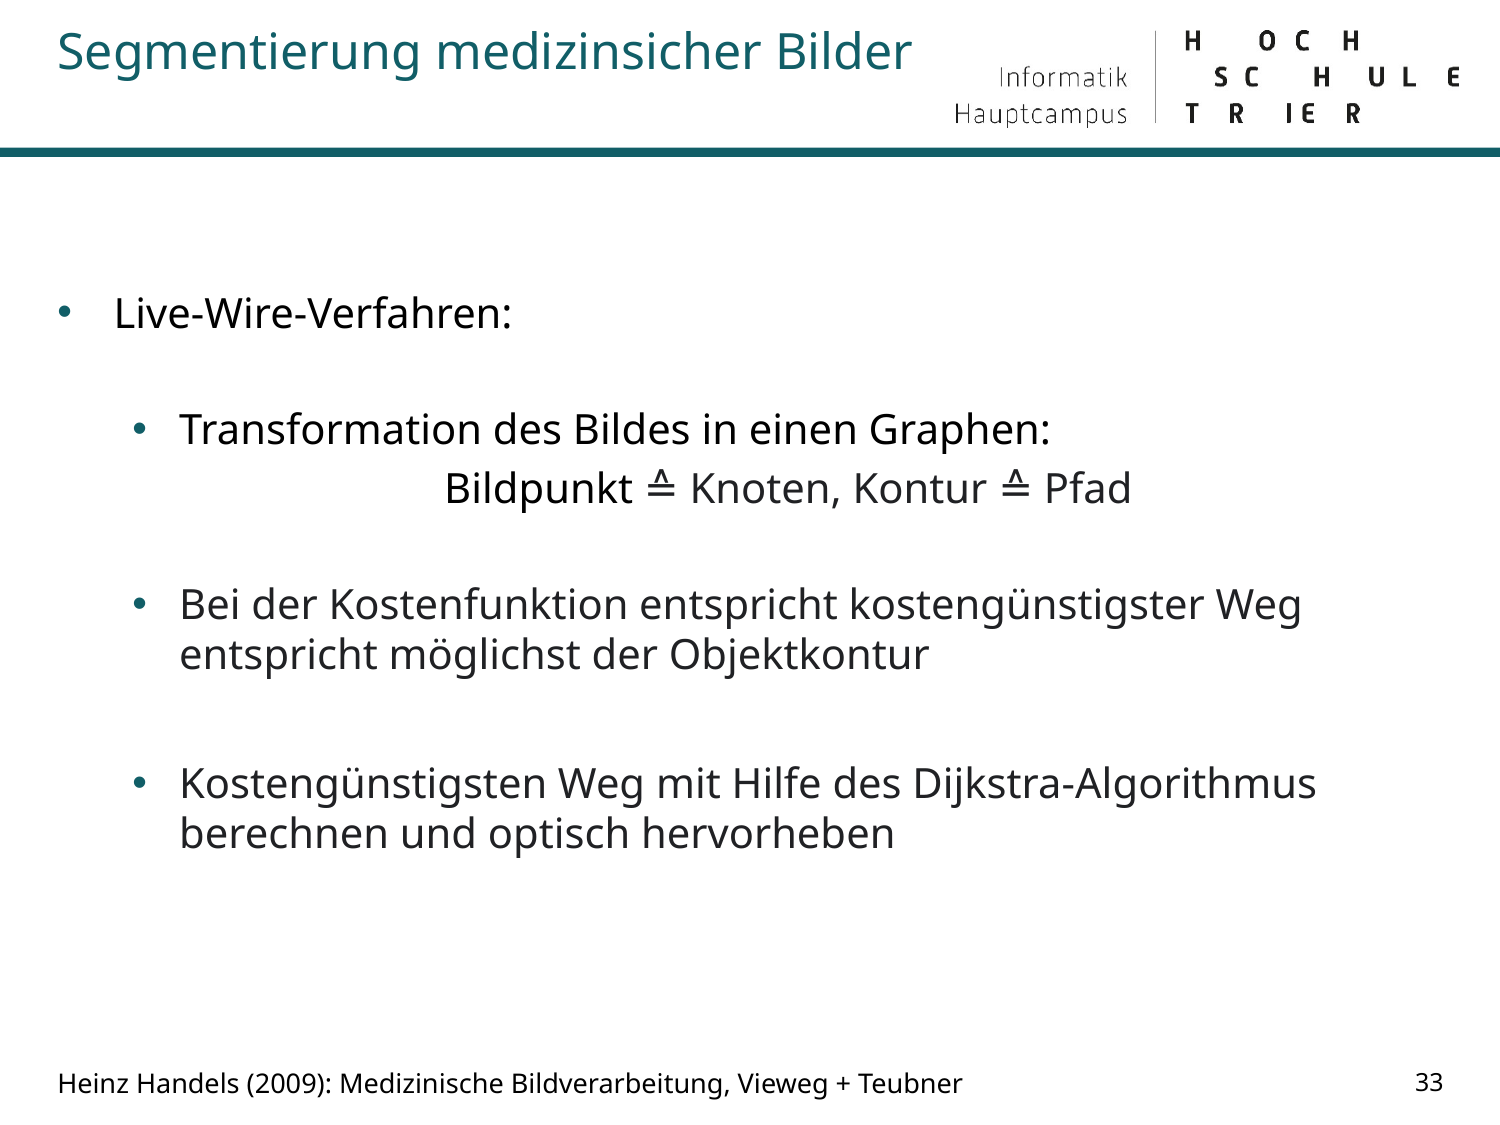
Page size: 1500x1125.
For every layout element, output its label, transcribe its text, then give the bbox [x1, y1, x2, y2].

picture [956, 30, 1459, 128]
footer Heinz Handels (2009): Medizinische Bildverarbeitung, Vieweg + Teubner [42, 1058, 1156, 1106]
list Live-Wire-Verfahren: Transformation des Bildes in einen Graphen: Bildpunkt ≙ Knoten, Kontur ≙ Pfad Bei der Kostenfunktion entspricht kostengünstigster Weg entspricht möglichst der Objektkontur Kostengünstigsten Weg mit Hilfe des Dijkstra-Algorithmus berechnen und optisch hervorheben [42, 278, 1413, 896]
slide_number <Foliennummer> [1222, 1058, 1459, 1106]
title Segmentierung medizinsicher Bilder [42, 12, 941, 131]
